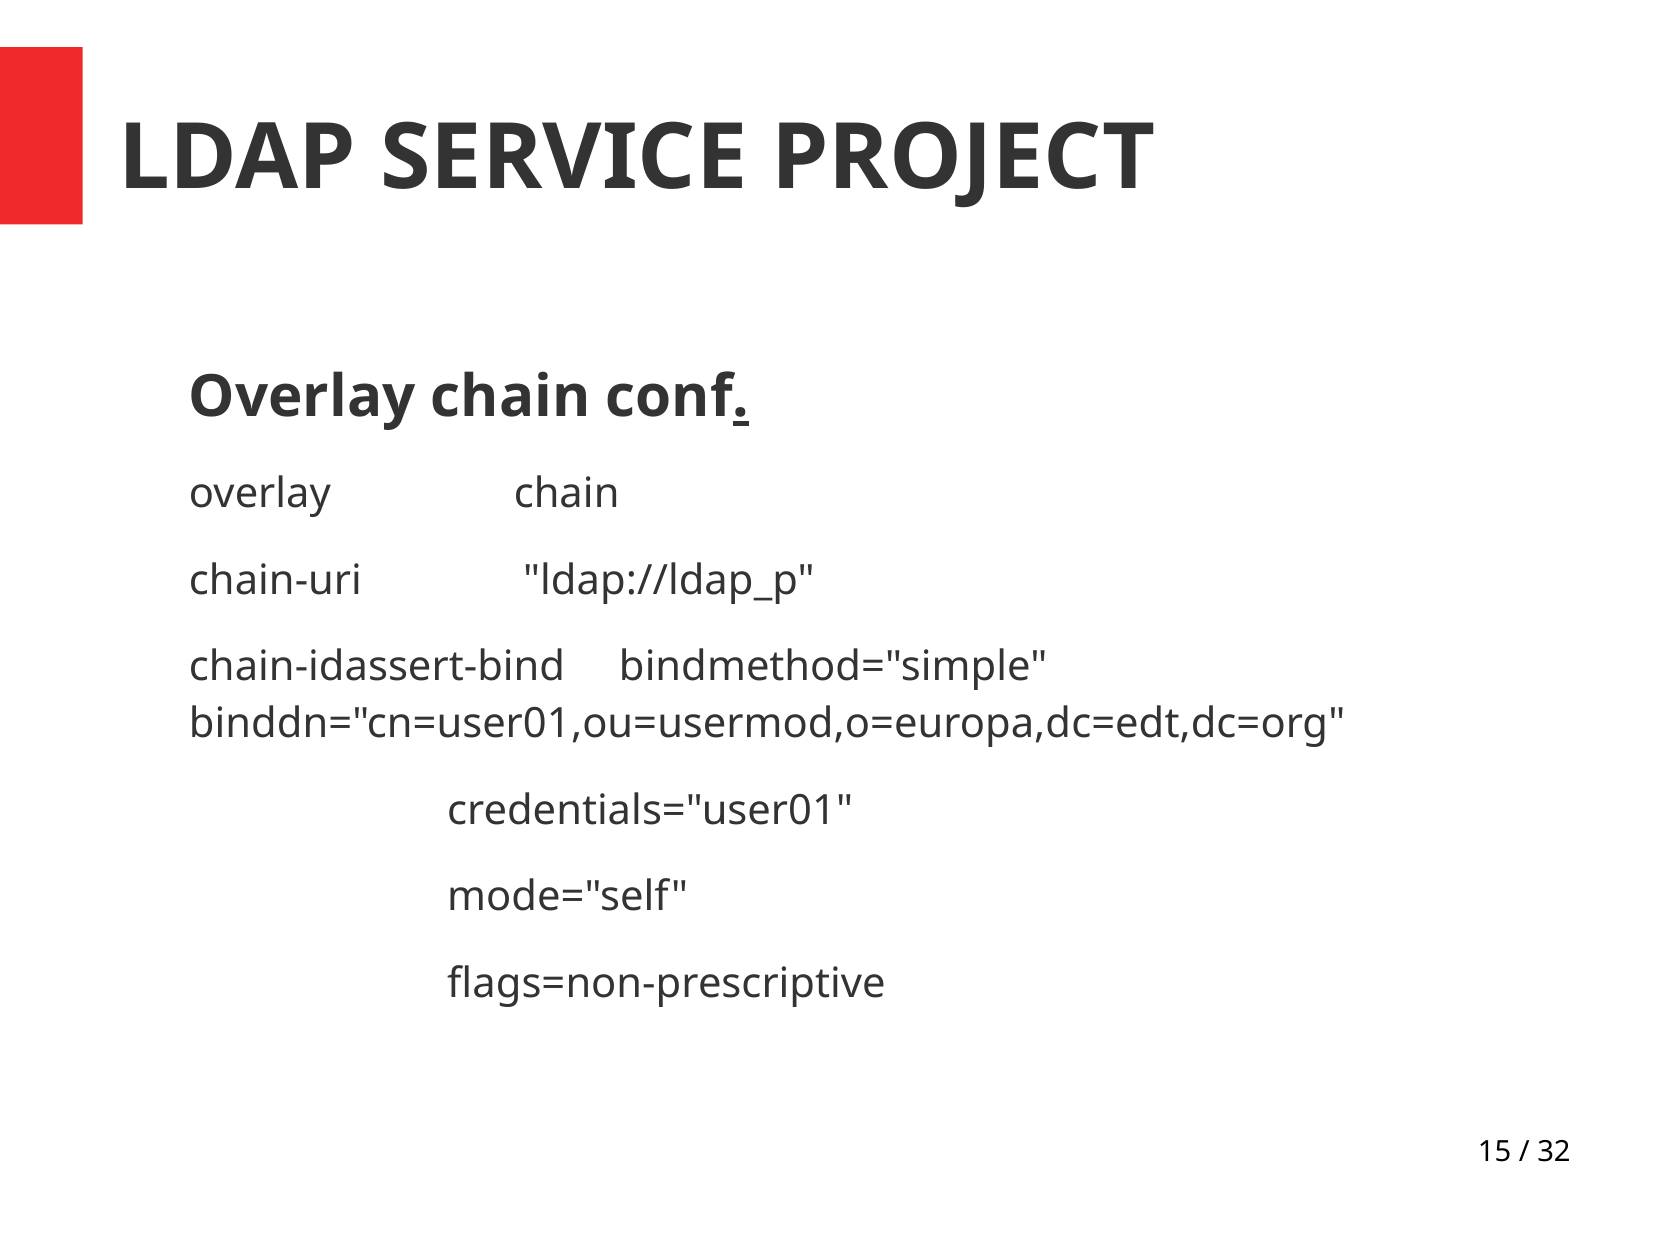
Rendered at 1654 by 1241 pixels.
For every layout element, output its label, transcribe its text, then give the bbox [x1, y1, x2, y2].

list Overlay chain conf. overlay chain chain-uri "ldap://ldap_p" chain-idassert-bind bindmethod="simple" binddn="cn=user01,ou=usermod,o=europa,dc=edt,dc=org" credentials="user01" mode="self" flags=non-prescriptive [118, 354, 1536, 1074]
title LDAP SERVICE PROJECT [118, 49, 1571, 257]
